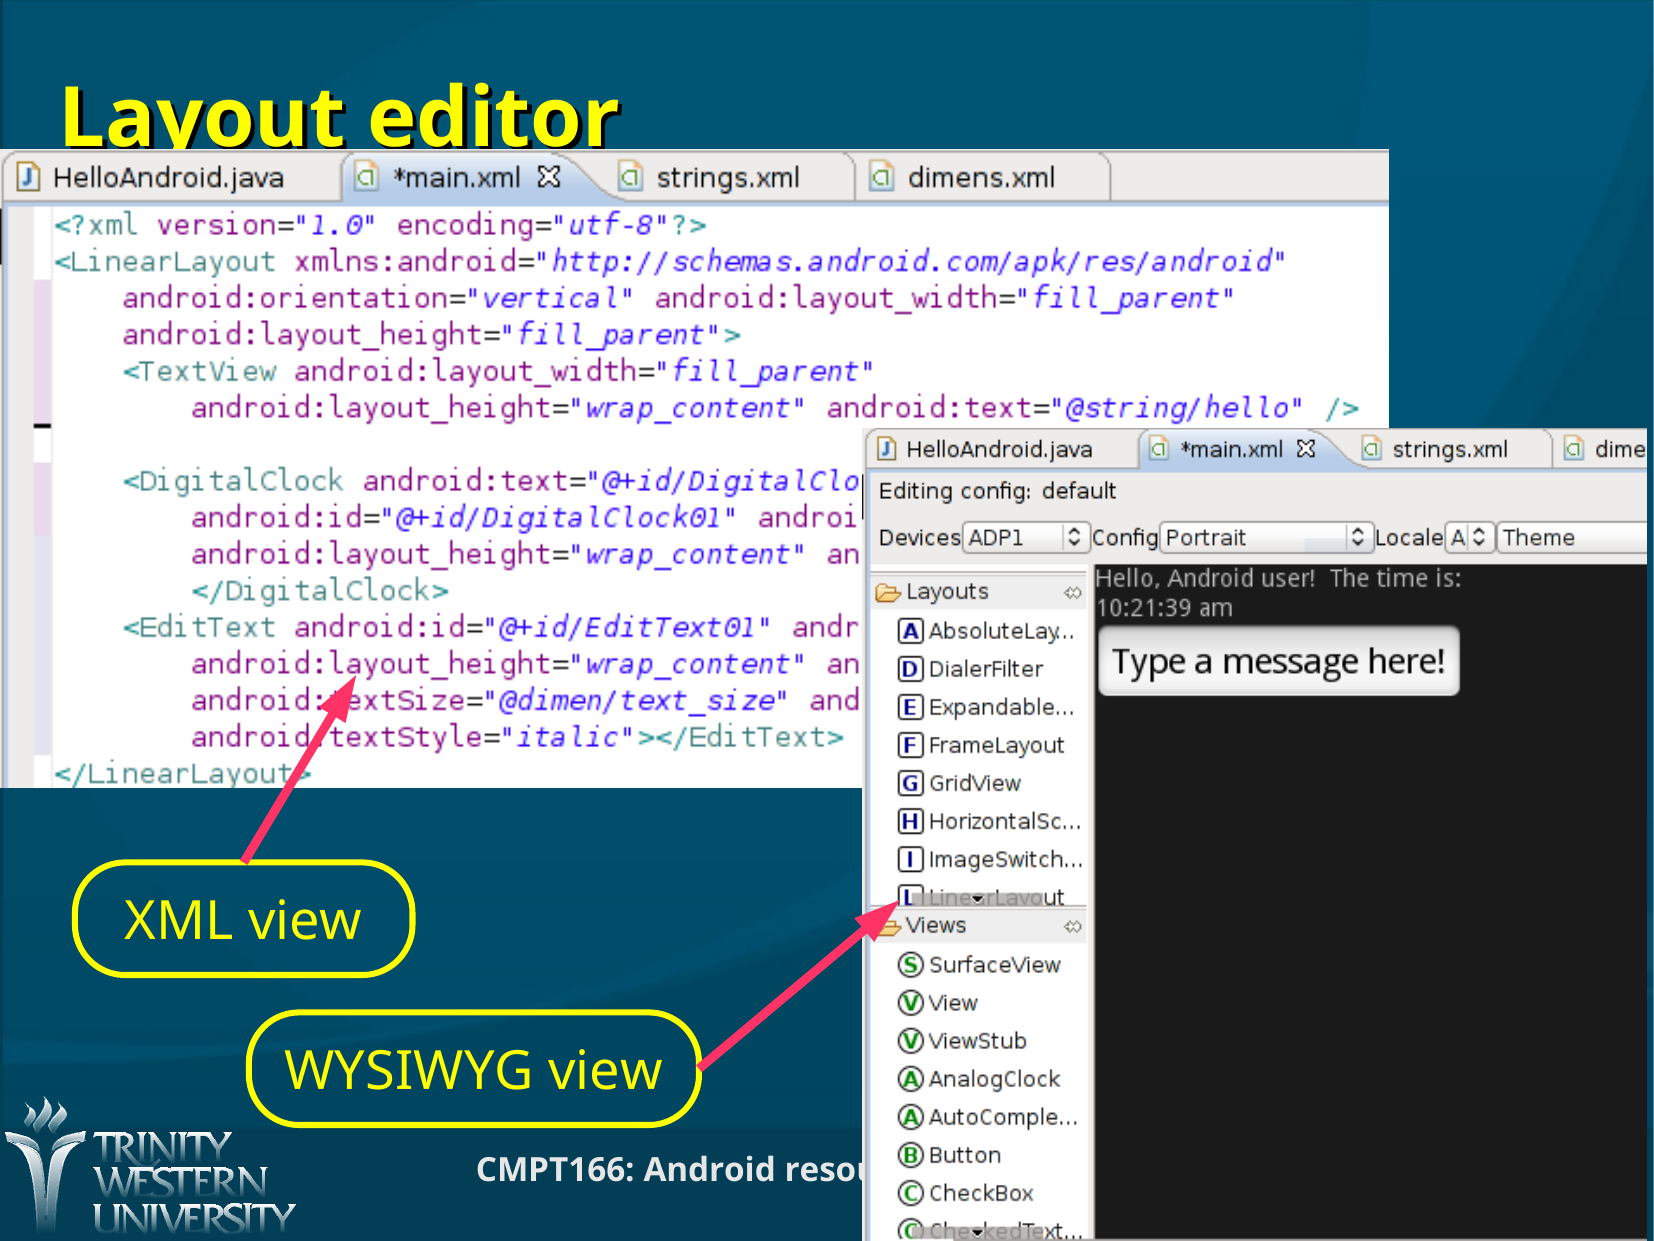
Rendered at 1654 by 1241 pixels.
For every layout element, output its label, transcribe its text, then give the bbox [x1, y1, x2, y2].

picture [246, 1010, 701, 1128]
text_box XML view [74, 862, 413, 976]
title Layout editor [59, 19, 1548, 208]
picture [38, 1227, 54, 1232]
text_box WYSIWYG view [248, 1012, 699, 1126]
picture [0, 149, 1654, 1241]
picture [72, 860, 415, 978]
